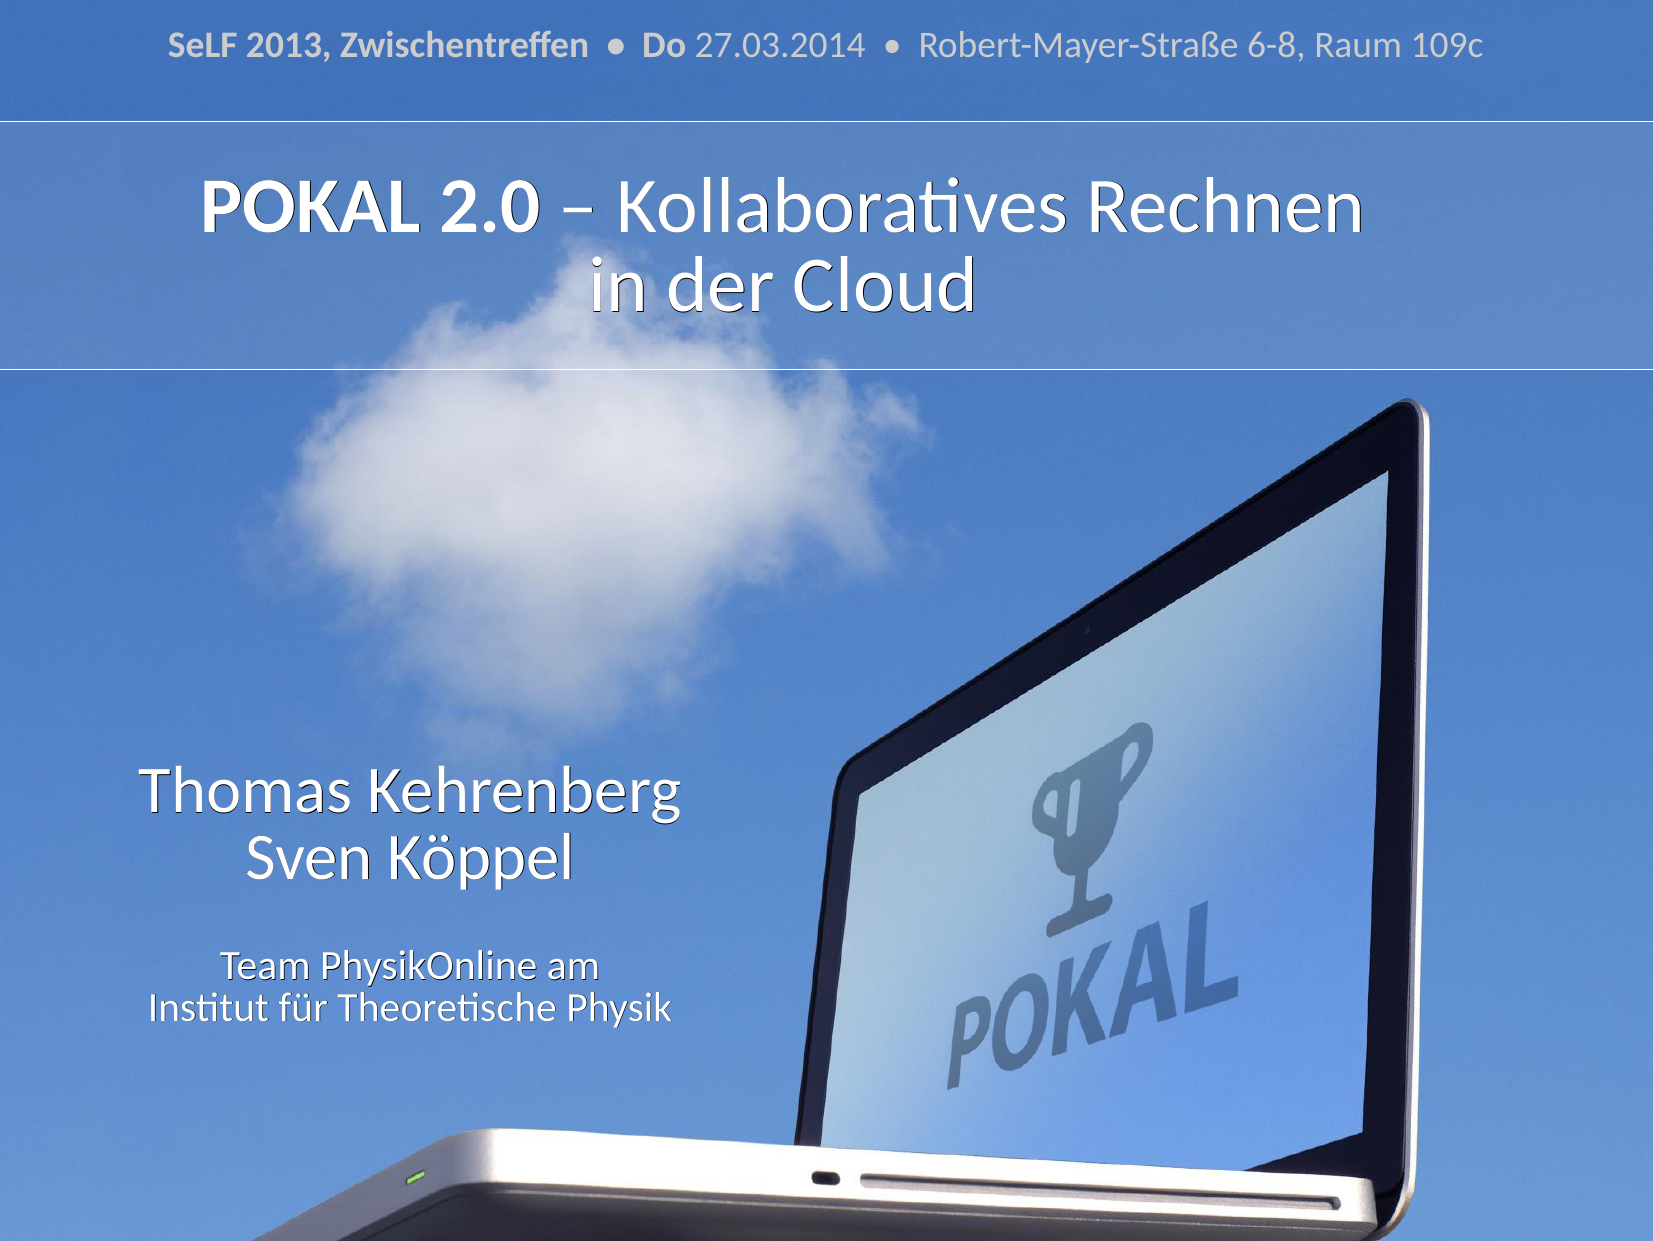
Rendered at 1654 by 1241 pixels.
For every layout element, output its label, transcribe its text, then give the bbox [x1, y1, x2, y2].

text_box Thomas Kehrenberg Sven Köppel Team PhysikOnline am Institut für Theoretische Physik [123, 755, 697, 1040]
text_box [0, 121, 1654, 370]
picture [0, 0, 1654, 121]
picture [0, 370, 1654, 1241]
text_box POKAL 2.0 – Kollaboratives Rechnen in der Cloud [186, 165, 1468, 419]
text_box SeLF 2013, Zwischentreffen • Do 27.03.2014 • Robert-Mayer-Straße 6-8, Raum 109c [153, 22, 1498, 75]
